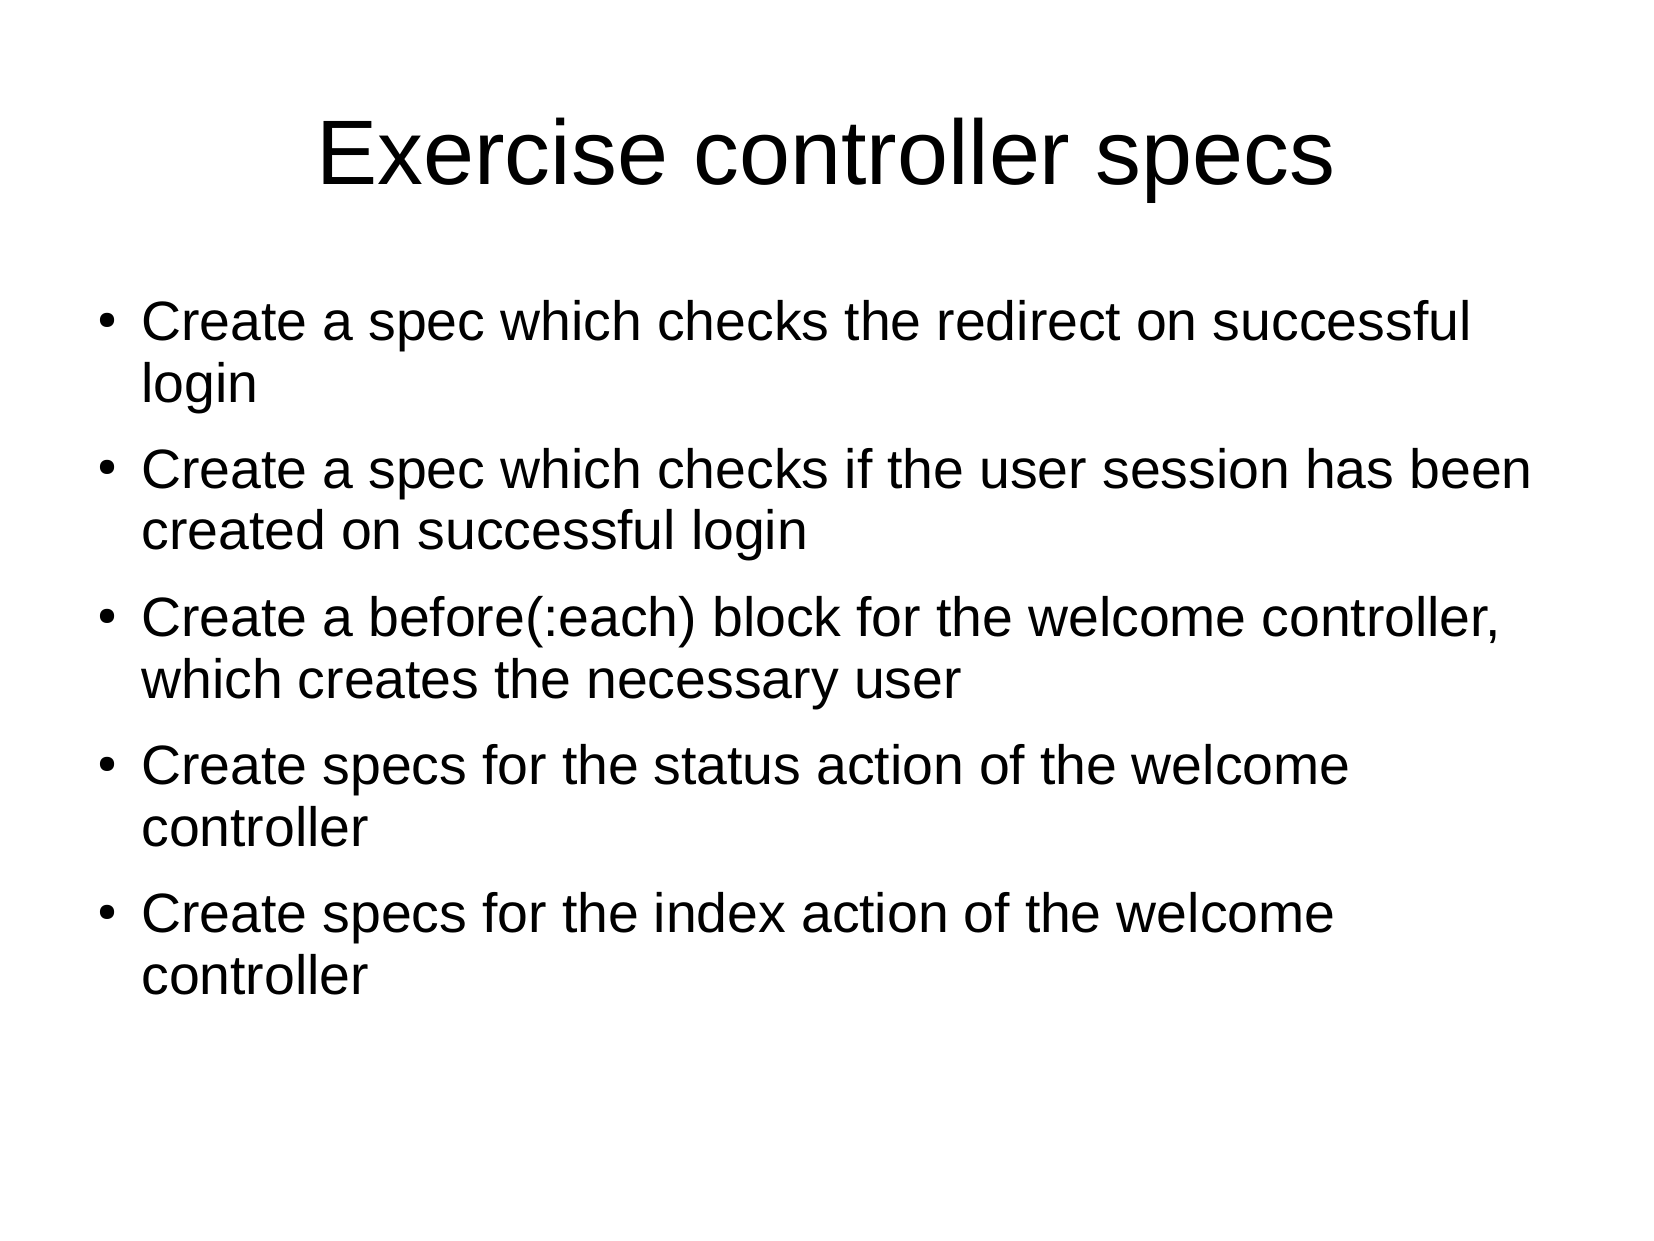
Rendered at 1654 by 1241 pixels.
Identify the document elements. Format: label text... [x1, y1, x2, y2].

title Exercise controller specs [82, 49, 1571, 257]
list Create a spec which checks the redirect on successful login Create a spec which checks if the user session has been created on successful login Create a before(:each) block for the welcome controller, which creates the necessary user Create specs for the status action of the welcome controller Create specs for the index action of the welcome controller [82, 290, 1571, 1010]
